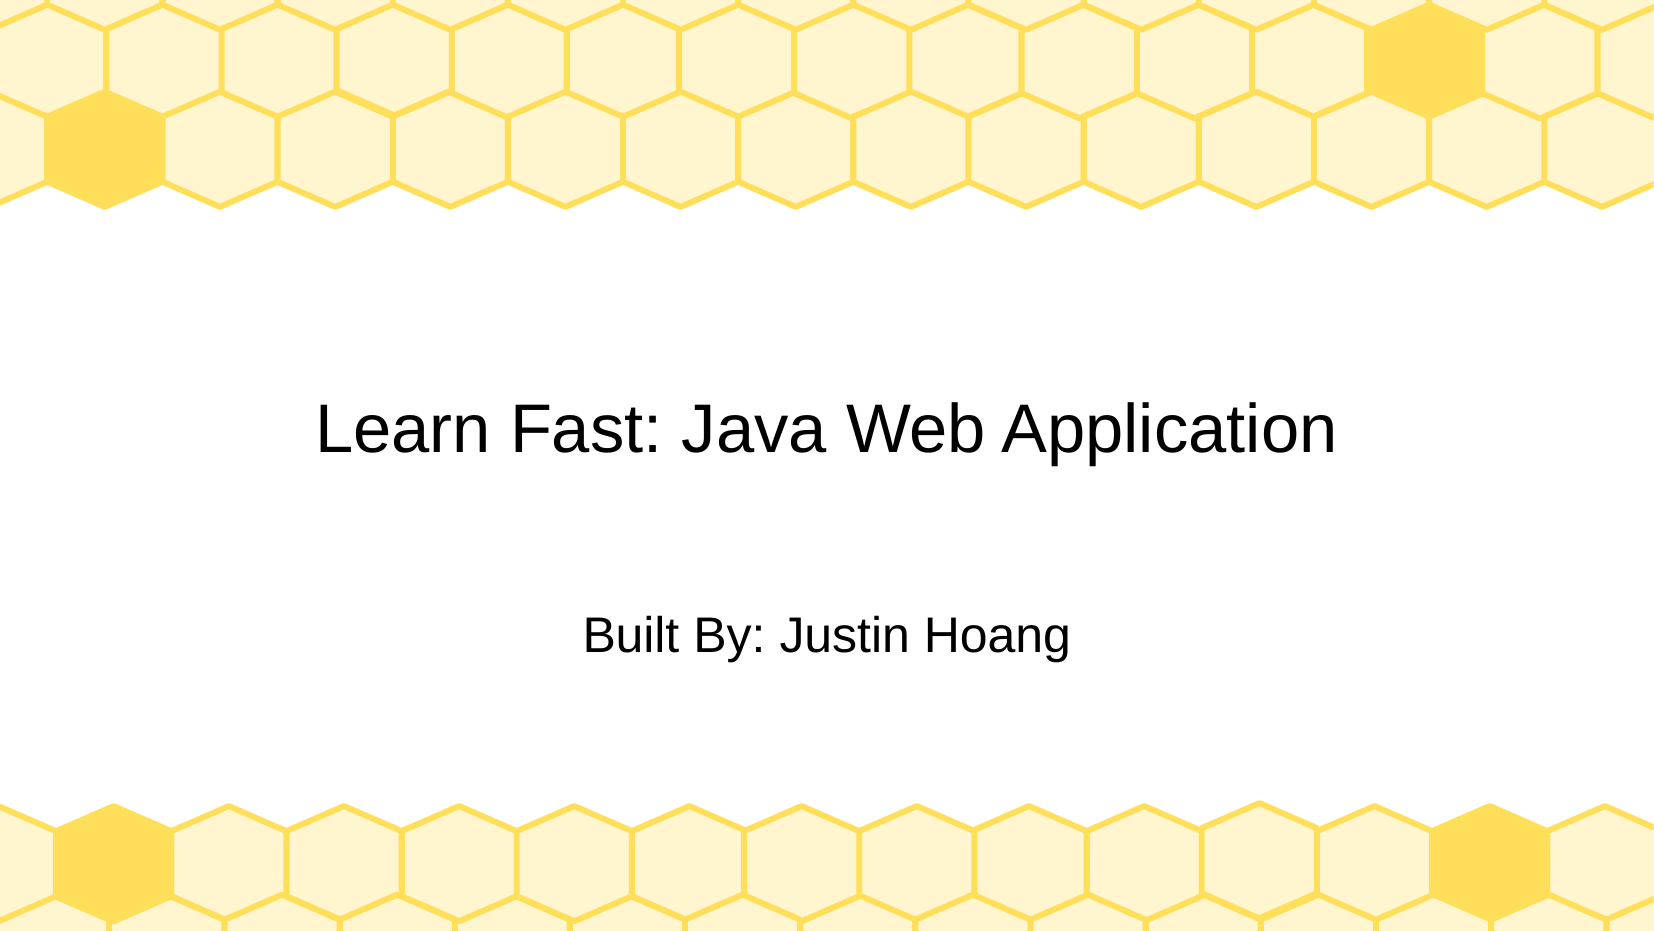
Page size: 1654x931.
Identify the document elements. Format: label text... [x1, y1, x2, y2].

title Learn Fast: Java Web Application [88, 324, 1565, 532]
subtitle Built By: Justin Hoang [88, 561, 1565, 709]
